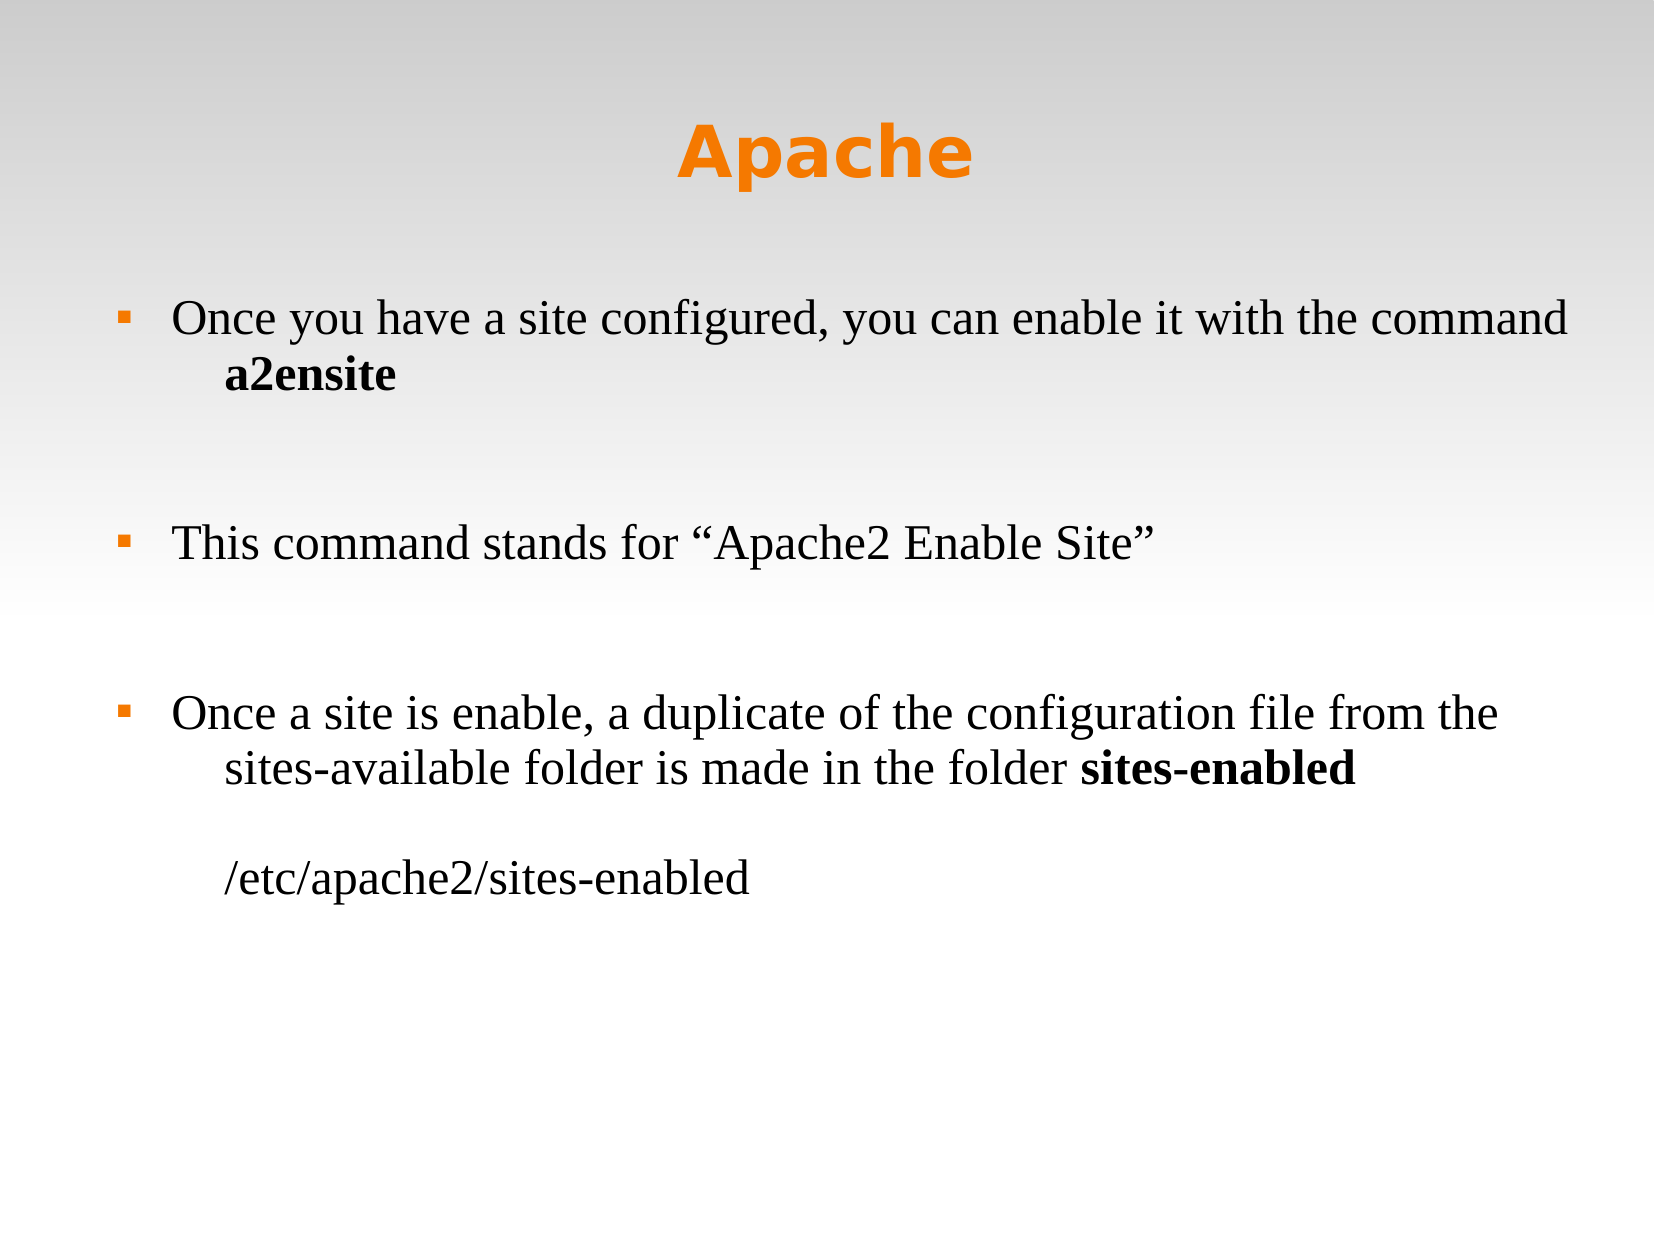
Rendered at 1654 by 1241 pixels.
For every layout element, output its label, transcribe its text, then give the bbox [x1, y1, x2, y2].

title Apache [82, 49, 1571, 257]
list Once you have a site configured, you can enable it with the command a2ensite This command stands for “Apache2 Enable Site” Once a site is enable, a duplicate of the configuration file from the sites-available folder is made in the folder sites-enabled /etc/apache2/sites-enabled [82, 290, 1571, 1109]
